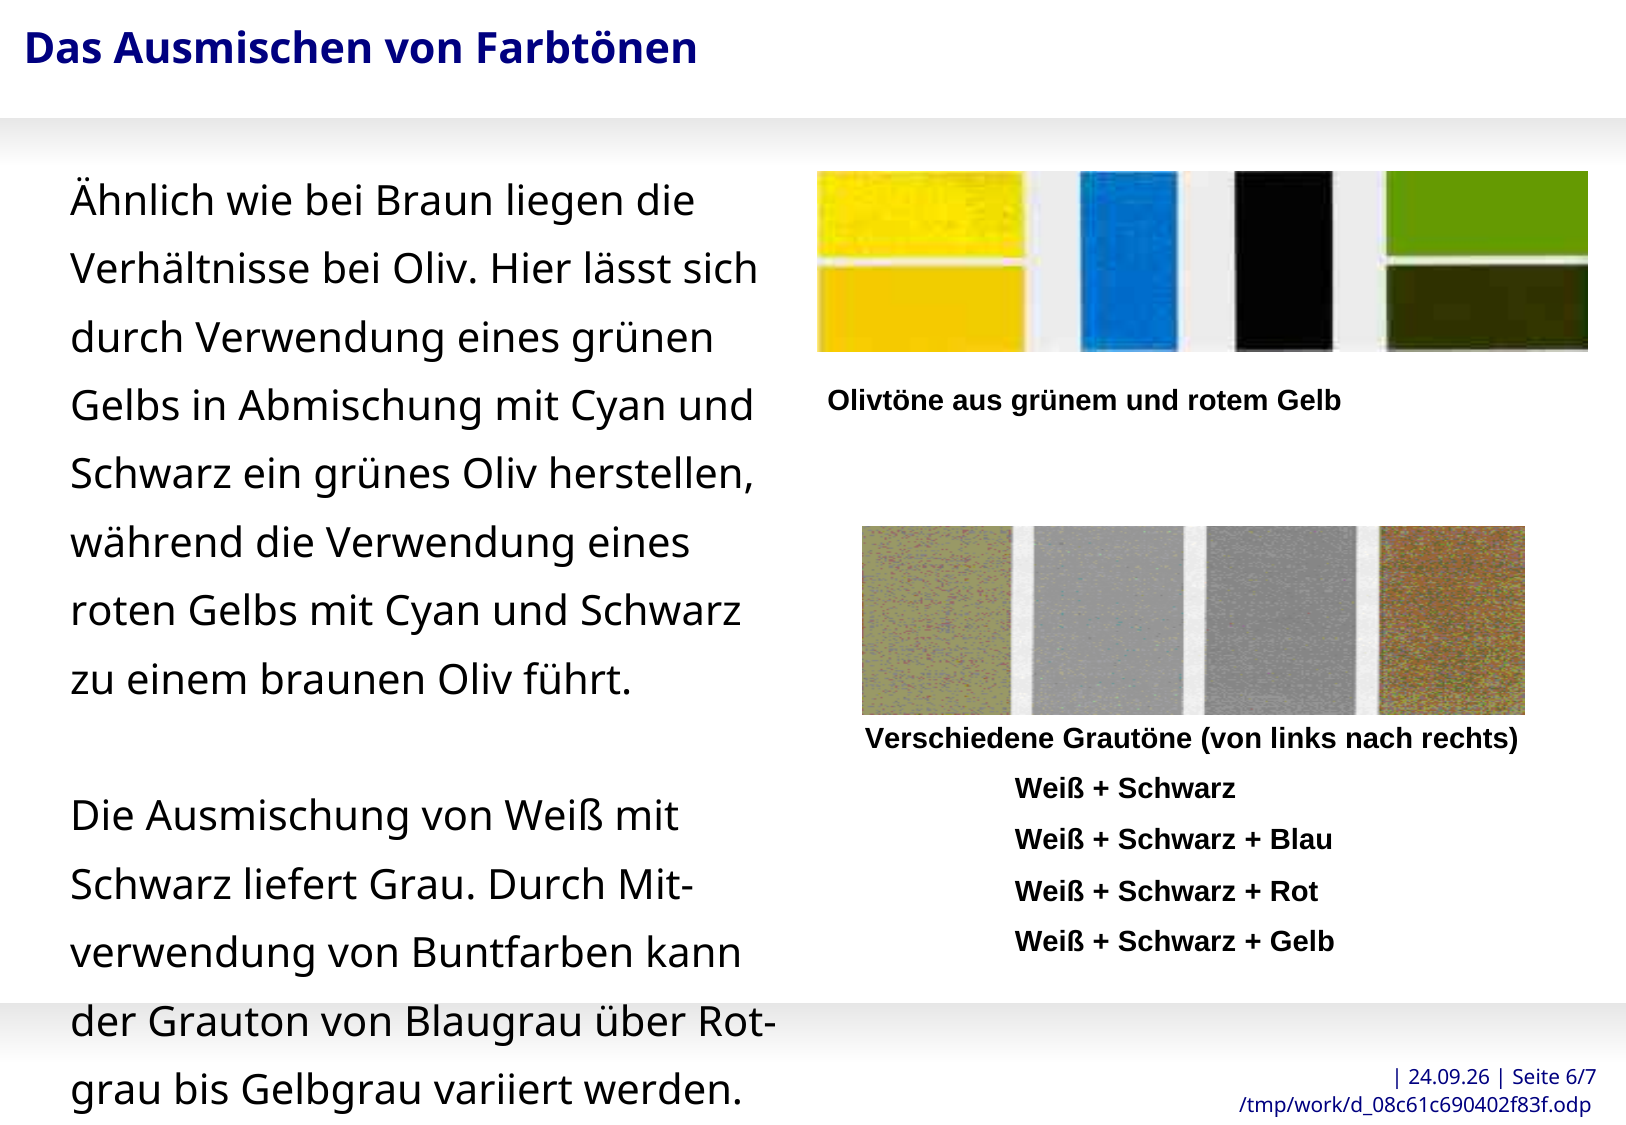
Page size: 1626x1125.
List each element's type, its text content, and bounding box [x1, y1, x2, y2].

list Ähnlich wie bei Braun liegen die Verhältnisse bei Oliv. Hier lässt sich durch Verwendung eines grünen Gelbs in Abmischung mit Cyan und Schwarz ein grünes Oliv herstellen, während die Verwendung eines roten Gelbs mit Cyan und Schwarz zu einem braunen Oliv führt. Die Ausmischung von Weiß mit Schwarz liefert Grau. Durch Mit-verwendung von Buntfarben kann der Grauton von Blaugrau über Rot-grau bis Gelbgrau variiert werden. [23, 159, 793, 1050]
picture [817, 171, 1588, 352]
text_box Olivtöne aus grünem und rotem Gelb [812, 376, 1588, 425]
text_box Verschiedene Grautöne (von links nach rechts) Weiß + Schwarz Weiß + Schwarz + Blau Weiß + Schwarz + Rot Weiß + Schwarz + Gelb [849, 713, 1538, 966]
picture [862, 526, 1525, 713]
title Das Ausmischen von Farbtönen [23, 5, 1600, 154]
